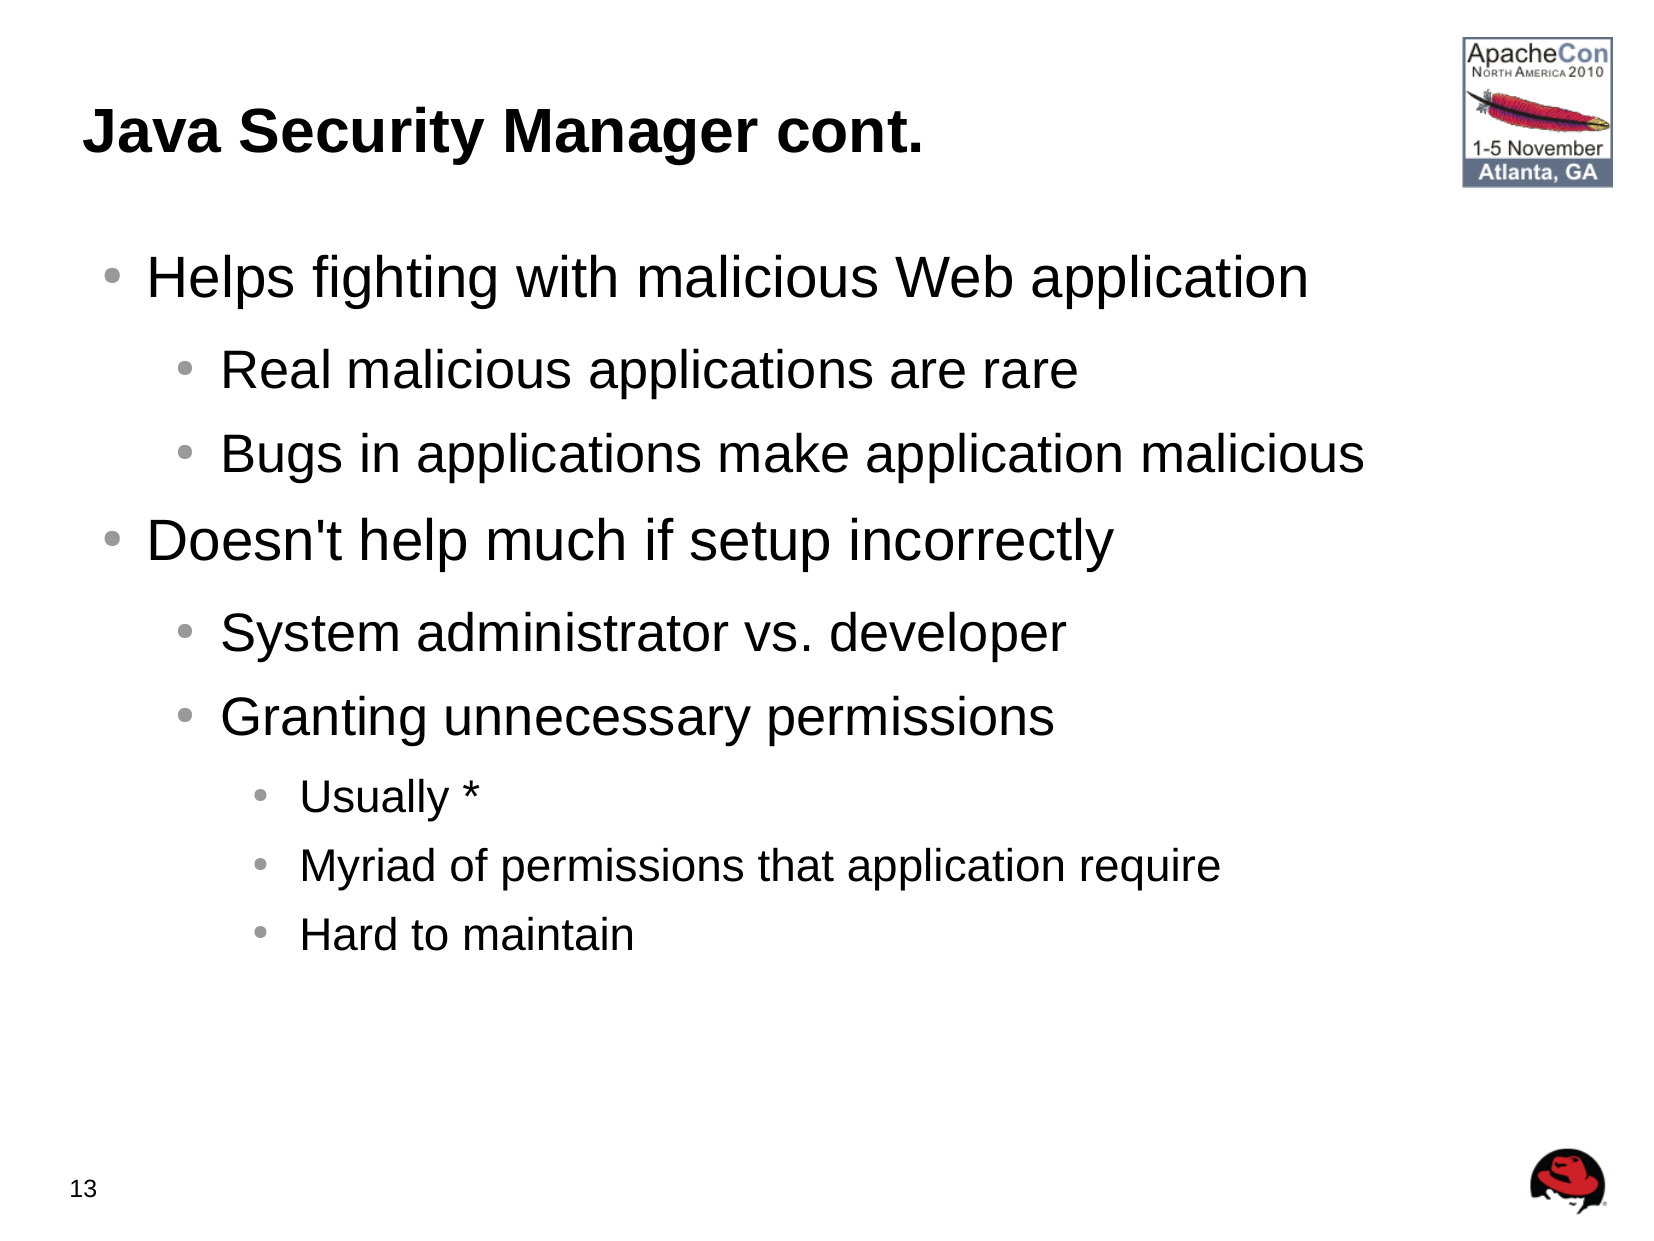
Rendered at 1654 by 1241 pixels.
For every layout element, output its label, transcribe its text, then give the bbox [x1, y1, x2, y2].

picture [1529, 1146, 1613, 1224]
title Java Security Manager cont. [82, 45, 1571, 218]
list Helps fighting with malicious Web application Real malicious applications are rare Bugs in applications make application malicious Doesn't help much if setup incorrectly System administrator vs. developer Granting unnecessary permissions Usually * Myriad of permissions that application require Hard to maintain [86, 244, 1576, 1024]
picture [1462, 37, 1613, 188]
